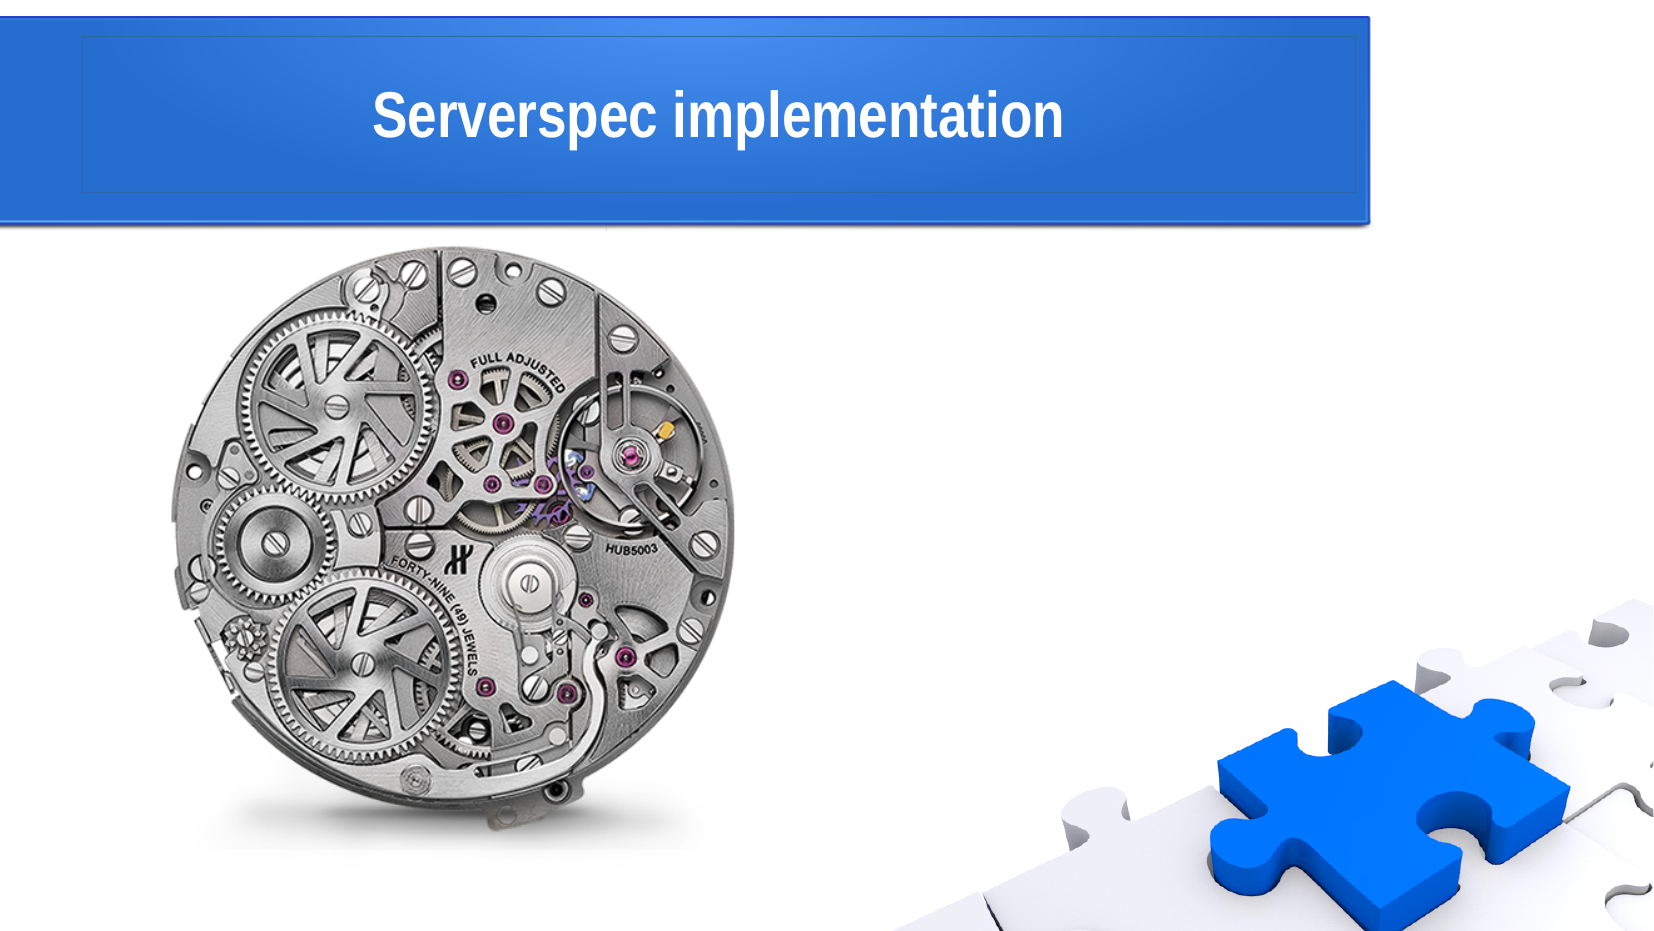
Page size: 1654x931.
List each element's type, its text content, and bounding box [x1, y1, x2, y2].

title Serverspec implementation [82, 36, 1356, 193]
picture [872, 491, 1654, 931]
picture [140, 245, 766, 871]
picture [0, 16, 1375, 231]
